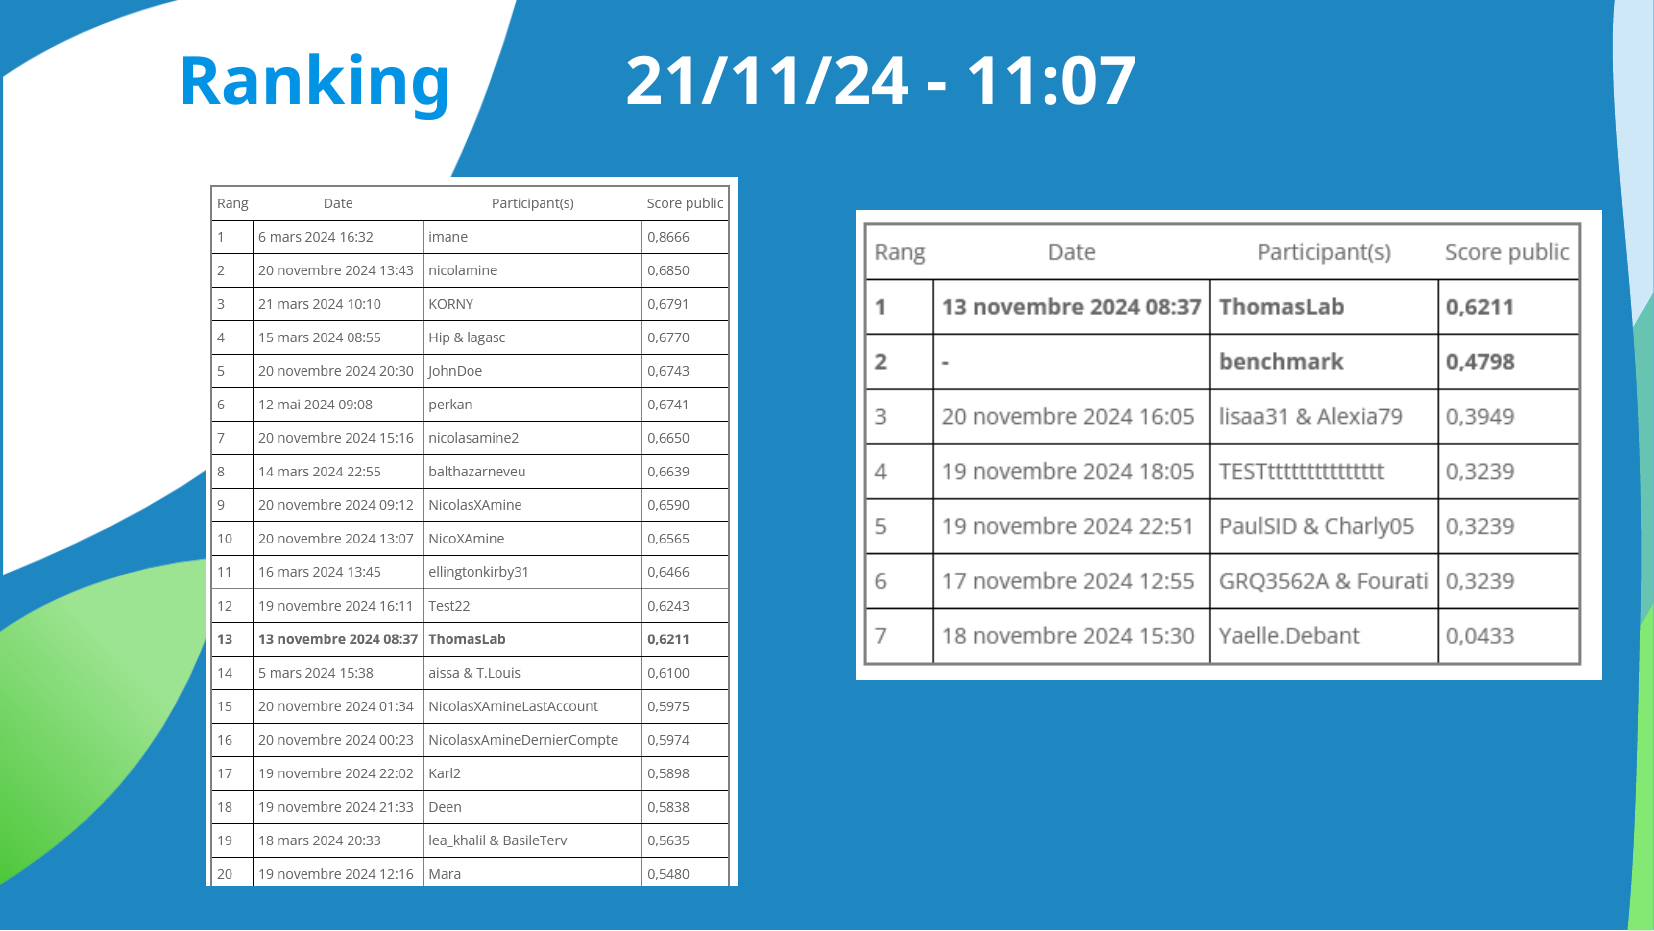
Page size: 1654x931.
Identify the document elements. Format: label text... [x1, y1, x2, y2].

picture [0, 0, 738, 886]
text_box Ranking 21/11/24 - 11:07 [177, 38, 1388, 119]
picture [856, 210, 1602, 680]
